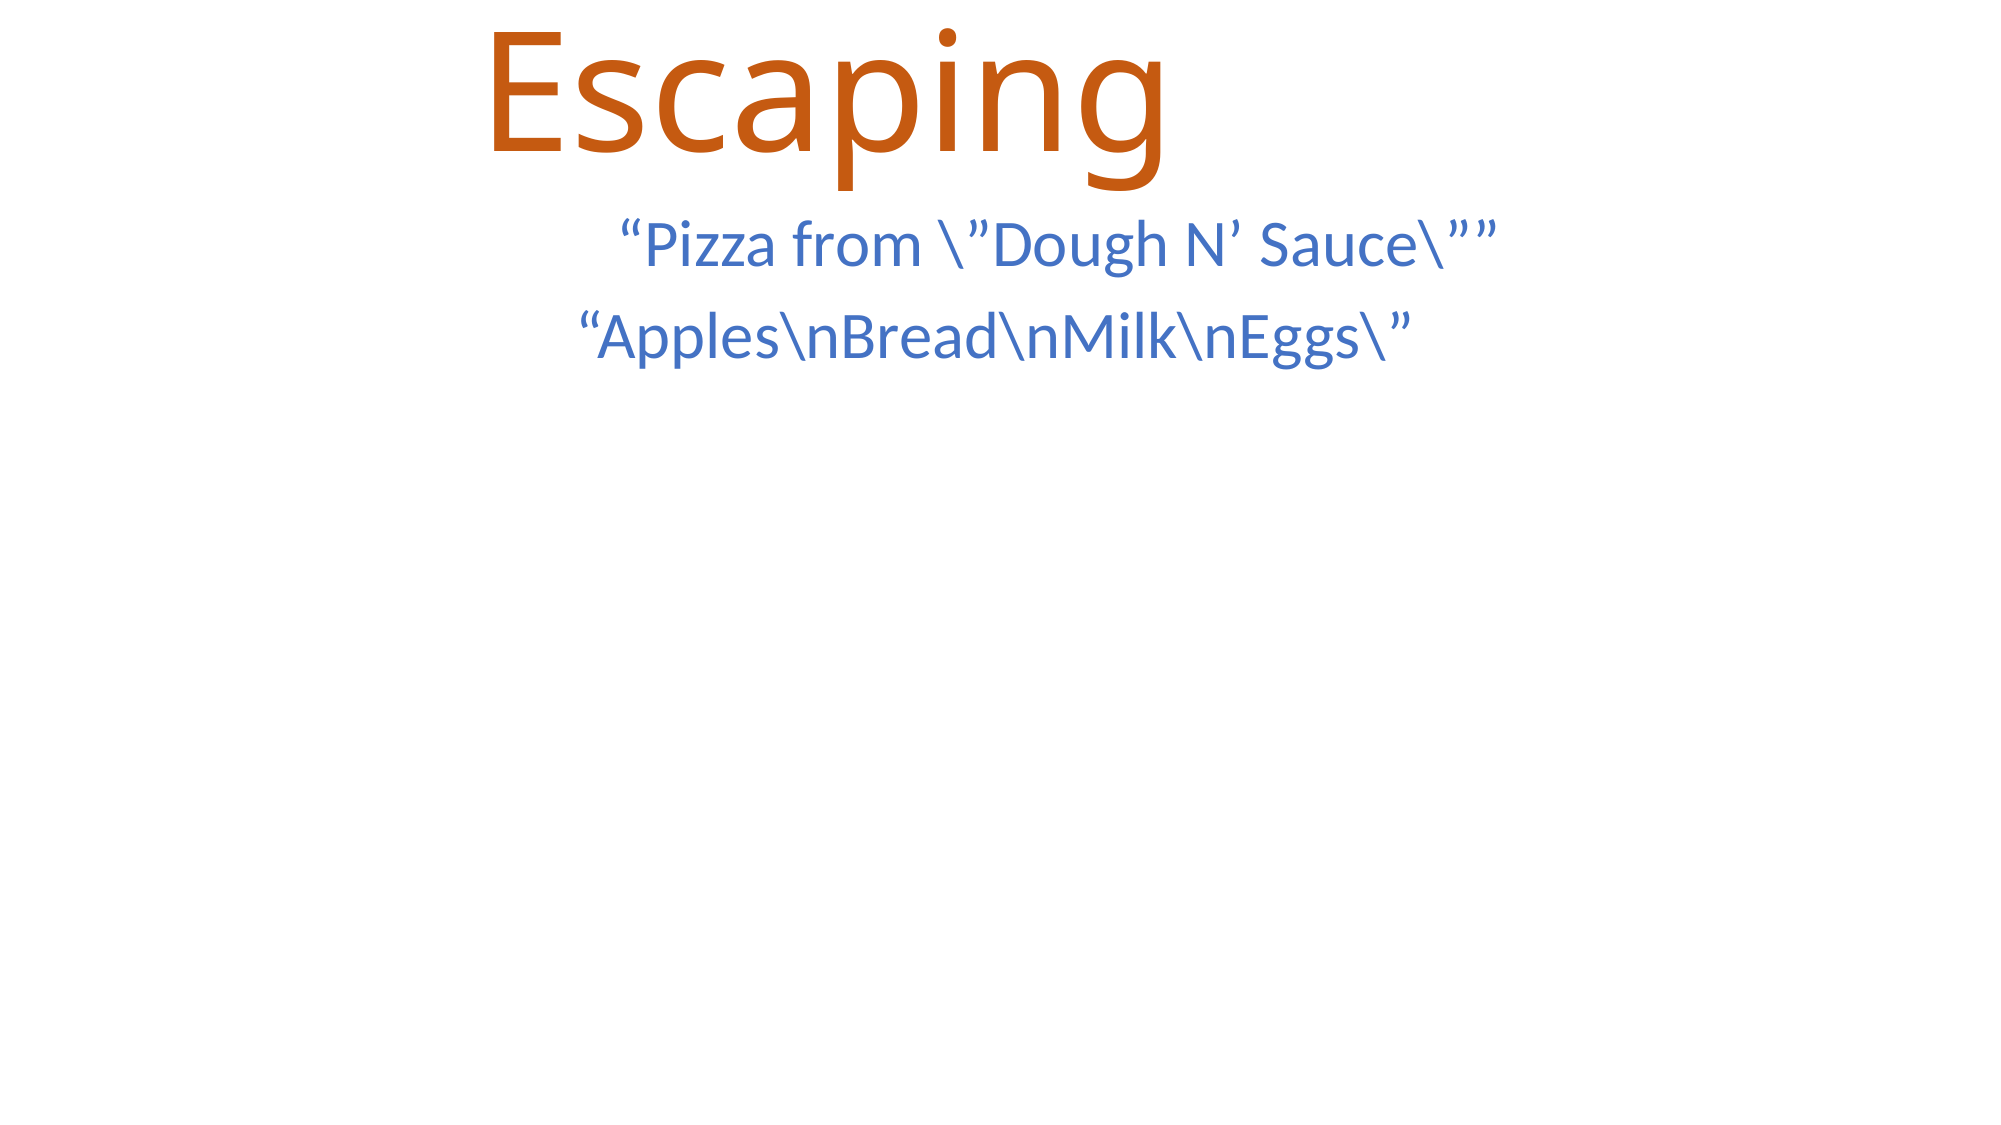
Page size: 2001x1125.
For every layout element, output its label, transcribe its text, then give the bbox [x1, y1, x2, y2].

list Escaping favourite_food = “Pizza from \”Dough N’ Sauce\”” shopping_list = “Apples\nBread\nMilk\nEggs\” [137, 0, 1863, 1014]
